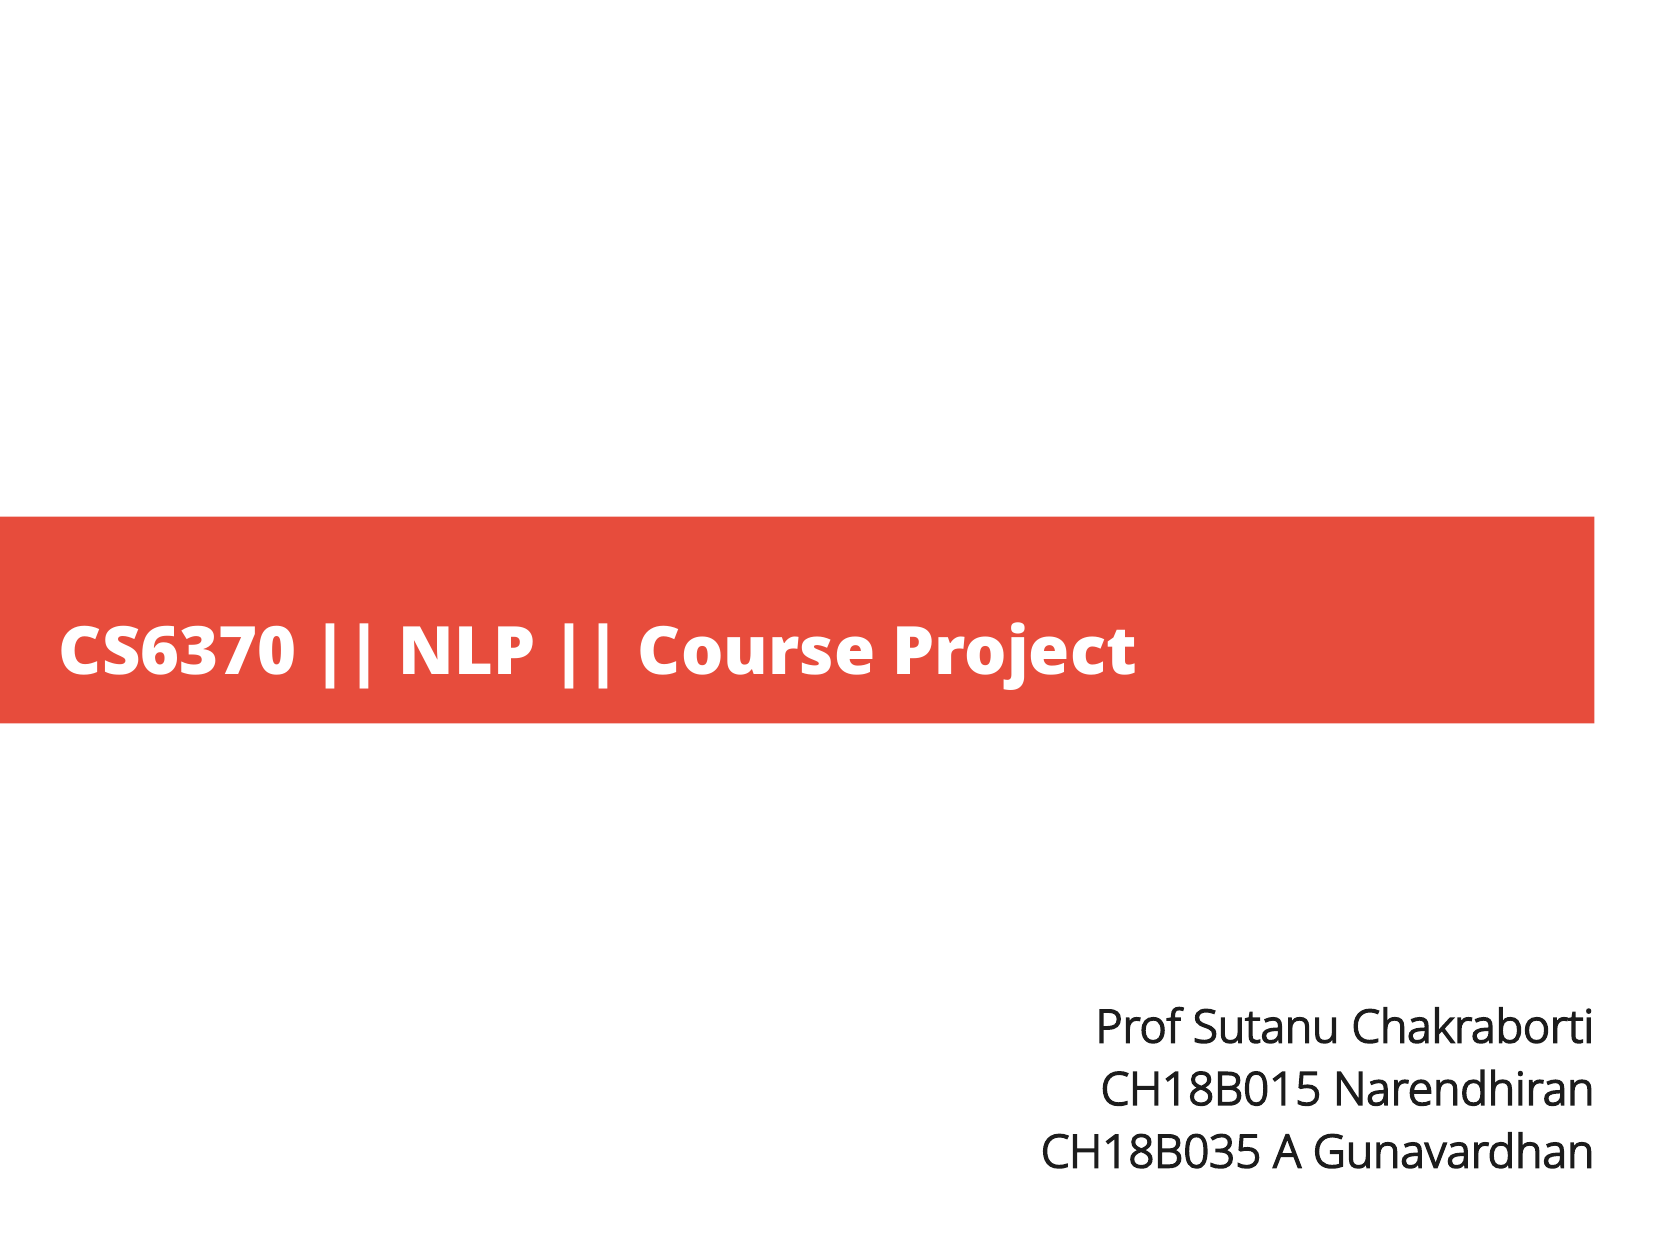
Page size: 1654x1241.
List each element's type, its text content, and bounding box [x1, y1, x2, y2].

title CS6370 || NLP || Course Project [59, 546, 1595, 694]
subtitle Prof Sutanu Chakraborti CH18B015 Narendhiran CH18B035 A Gunavardhan [88, 767, 1595, 1182]
